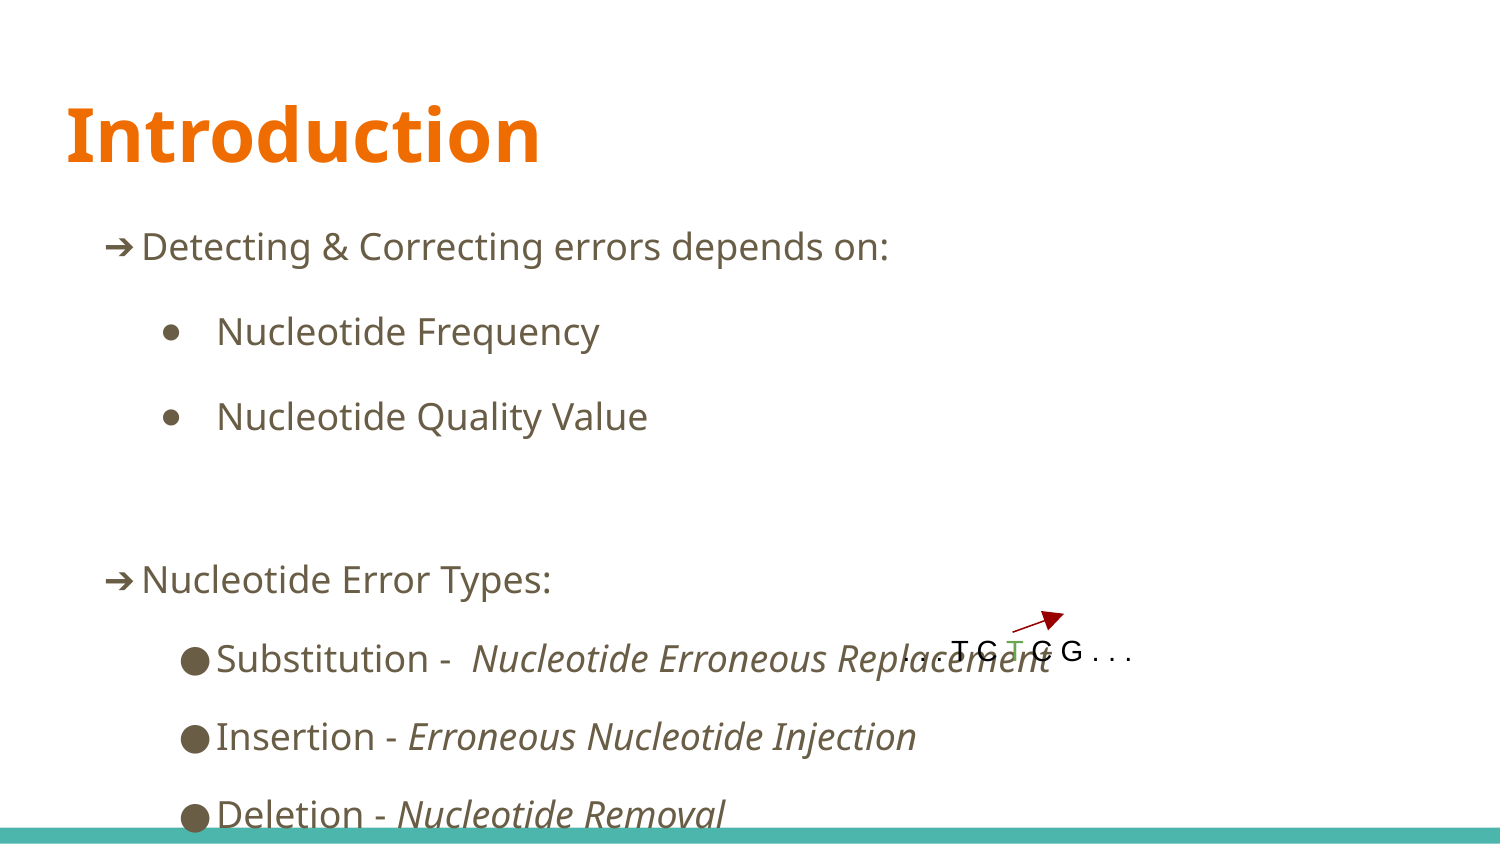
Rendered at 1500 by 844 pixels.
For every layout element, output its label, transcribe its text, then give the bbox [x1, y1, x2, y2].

title Introduction [51, 72, 1449, 189]
text_box . . . T C T C G . . . [887, 617, 1169, 661]
list Detecting & Correcting errors depends on: Nucleotide Frequency Nucleotide Quality Value Nucleotide Error Types: Substitution - Nucleotide Erroneous Replacement Insertion - Erroneous Nucleotide Injection Deletion - Nucleotide Removal [51, 207, 1449, 750]
